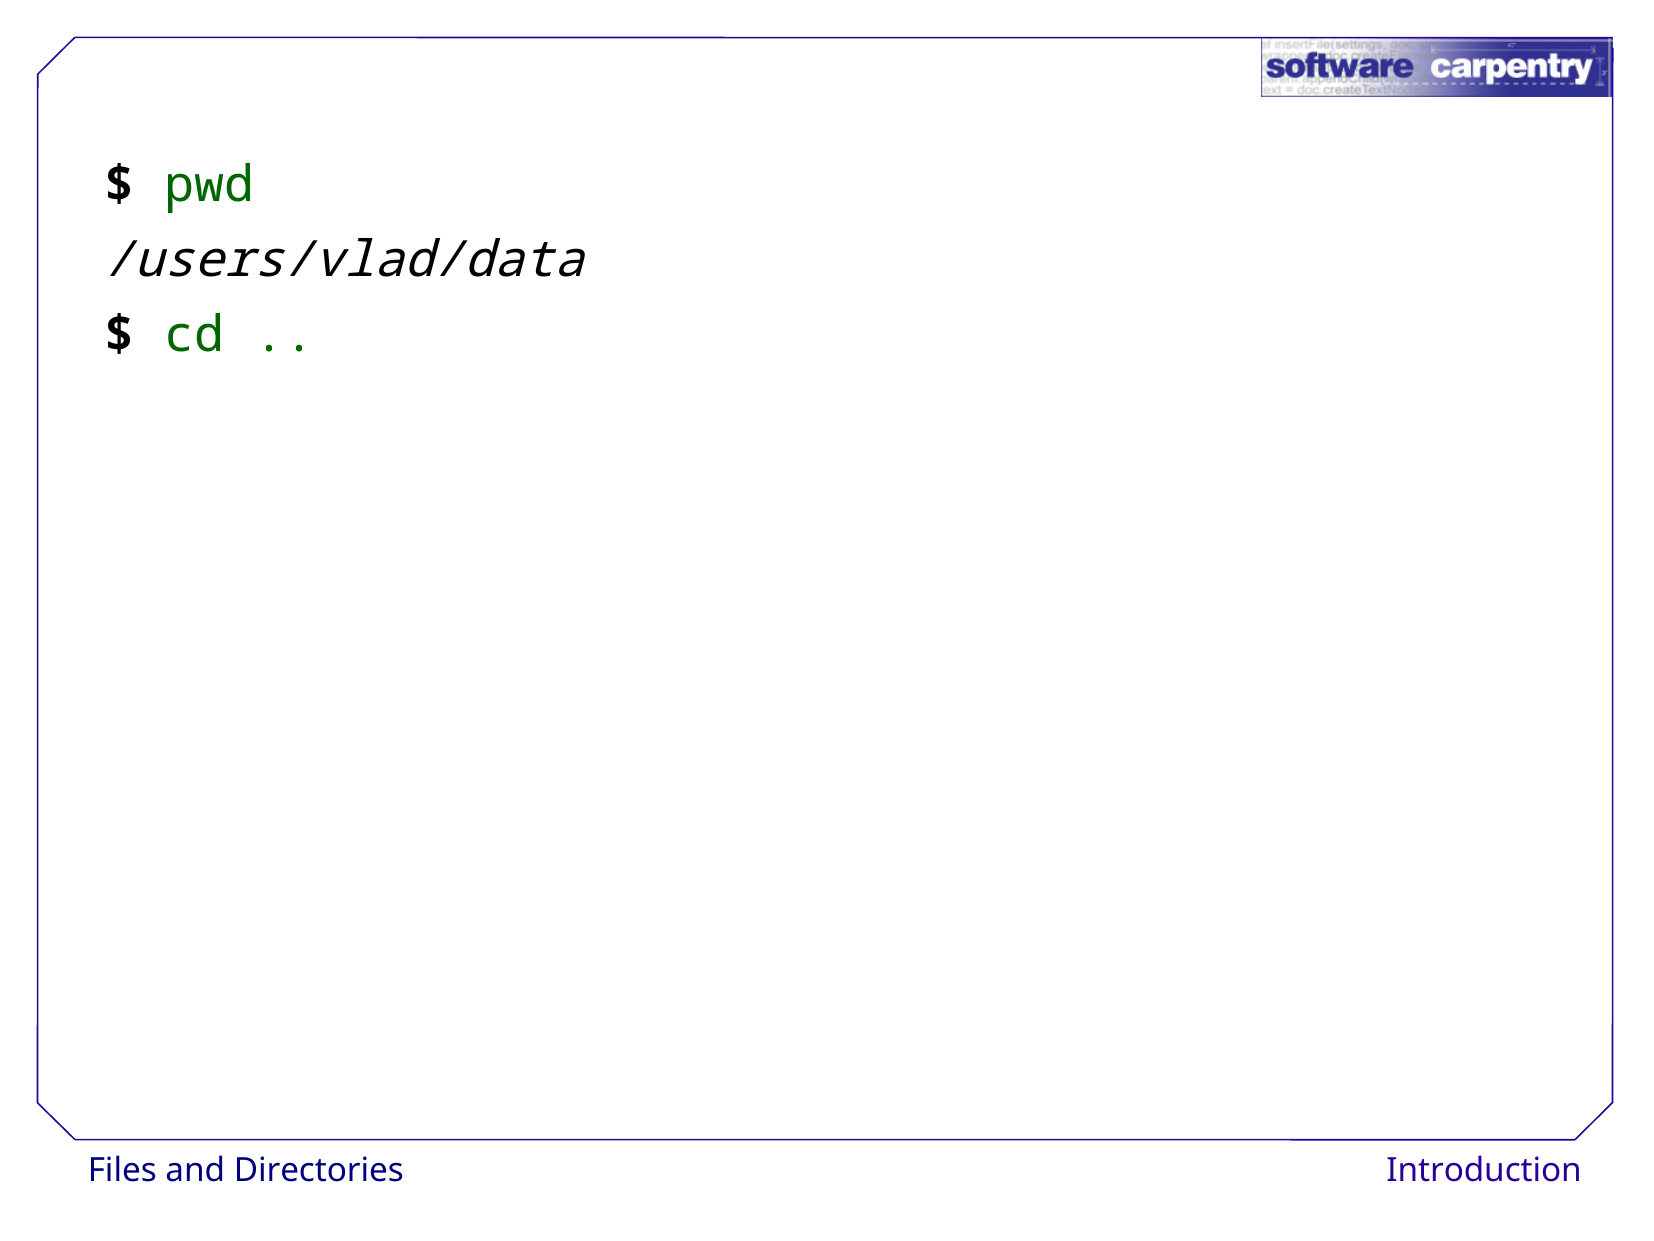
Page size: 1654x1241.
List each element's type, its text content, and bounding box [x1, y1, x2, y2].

picture [1261, 39, 1613, 97]
text_box $ pwd /users/vlad/data $ cd .. [89, 128, 1512, 1037]
